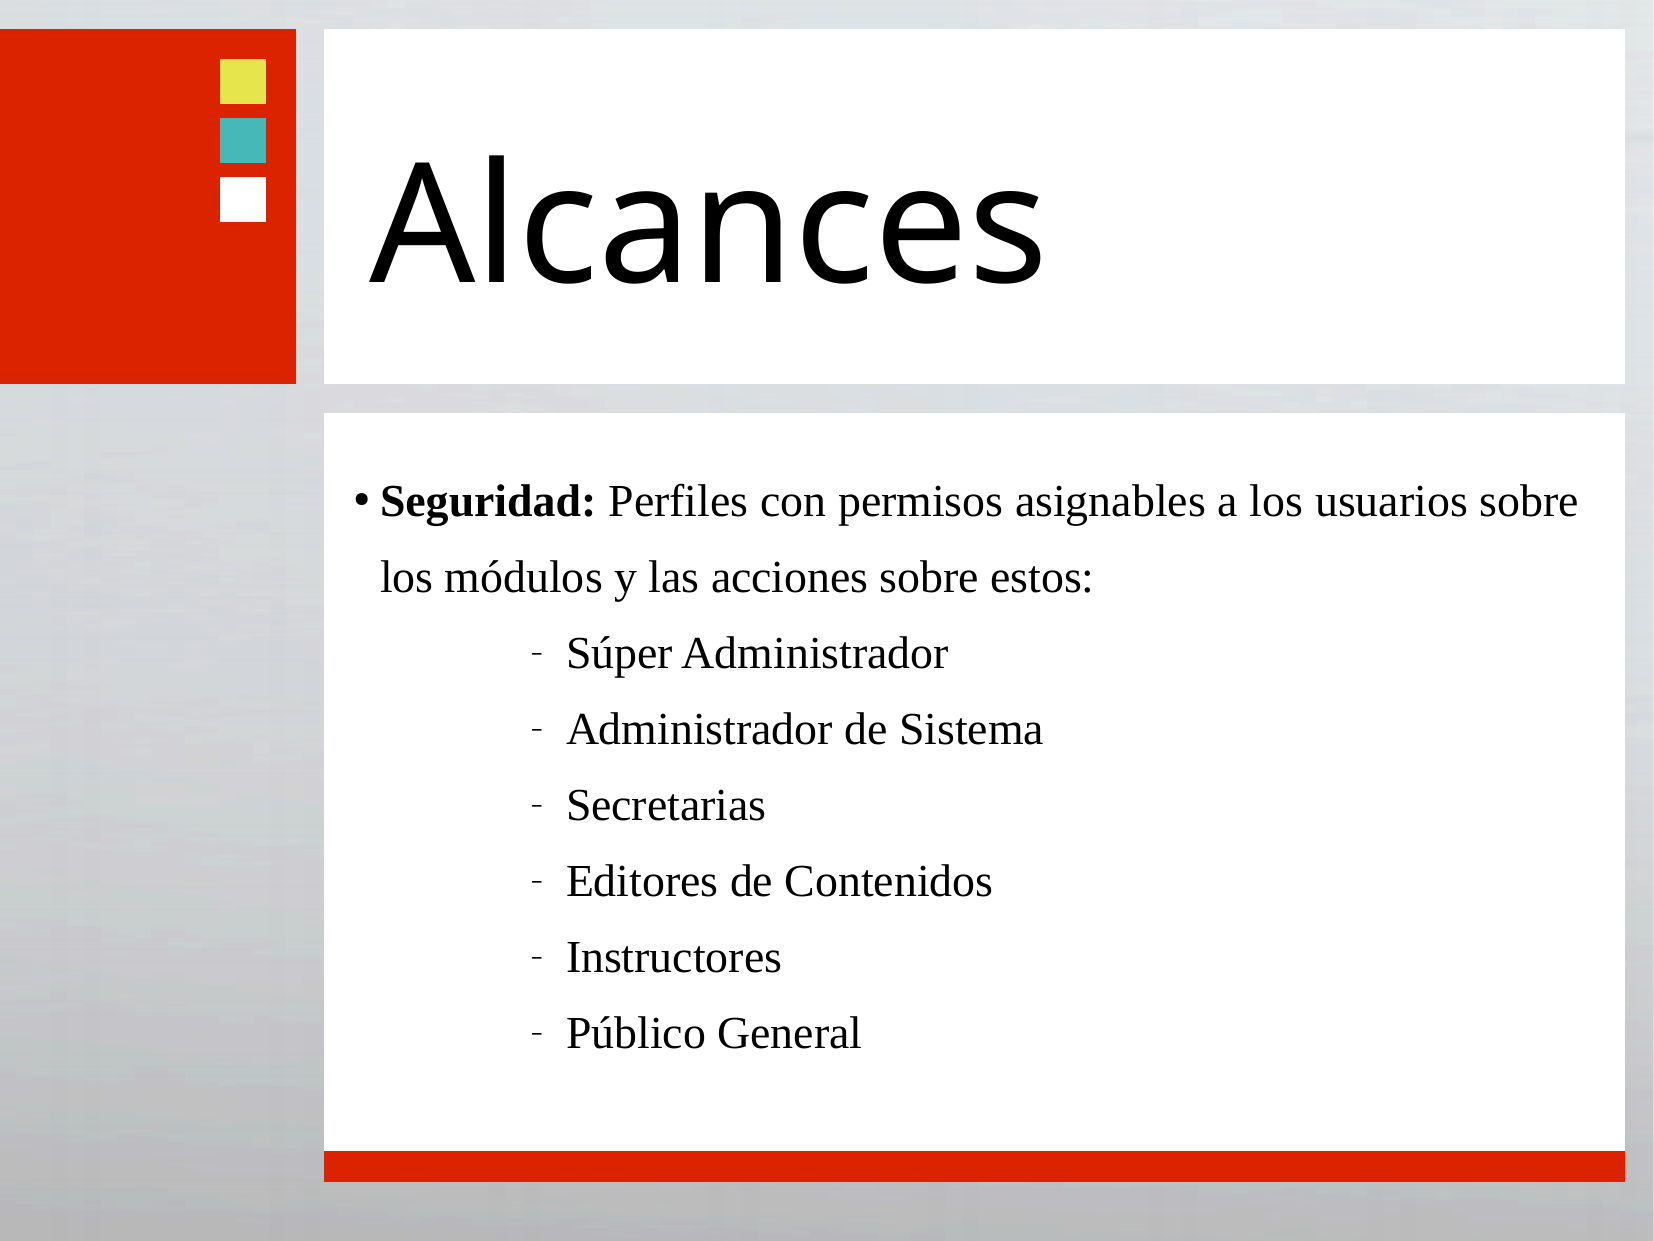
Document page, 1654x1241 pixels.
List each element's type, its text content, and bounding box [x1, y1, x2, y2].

picture [0, 0, 1654, 1241]
text_box Alcances [354, 96, 1595, 301]
text_box Seguridad: Perfiles con permisos asignables a los usuarios sobre los módulos y las acciones sobre estos: Súper Administrador Administrador de Sistema Secretarias Editores de Contenidos Instructores Público General [338, 442, 1595, 1142]
